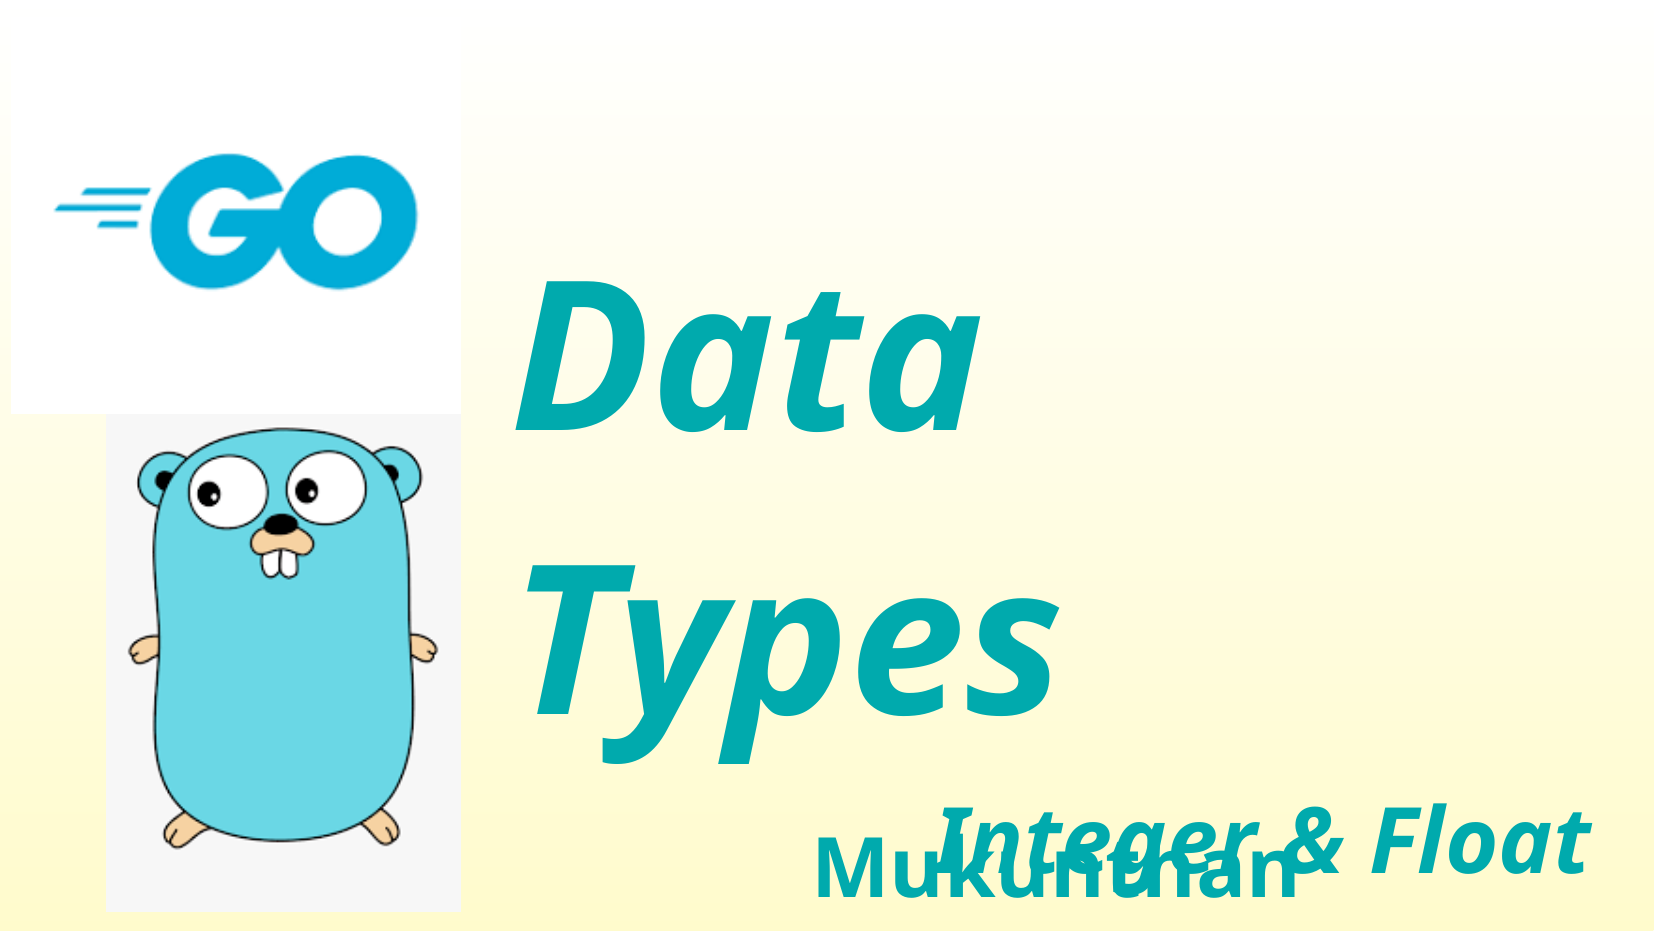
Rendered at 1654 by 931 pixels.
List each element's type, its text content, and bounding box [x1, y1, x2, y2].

text_box Mukunthan Ragavan [796, 801, 1630, 910]
picture [11, 17, 461, 913]
text_box Data Types Integer & Float [496, 200, 1607, 743]
